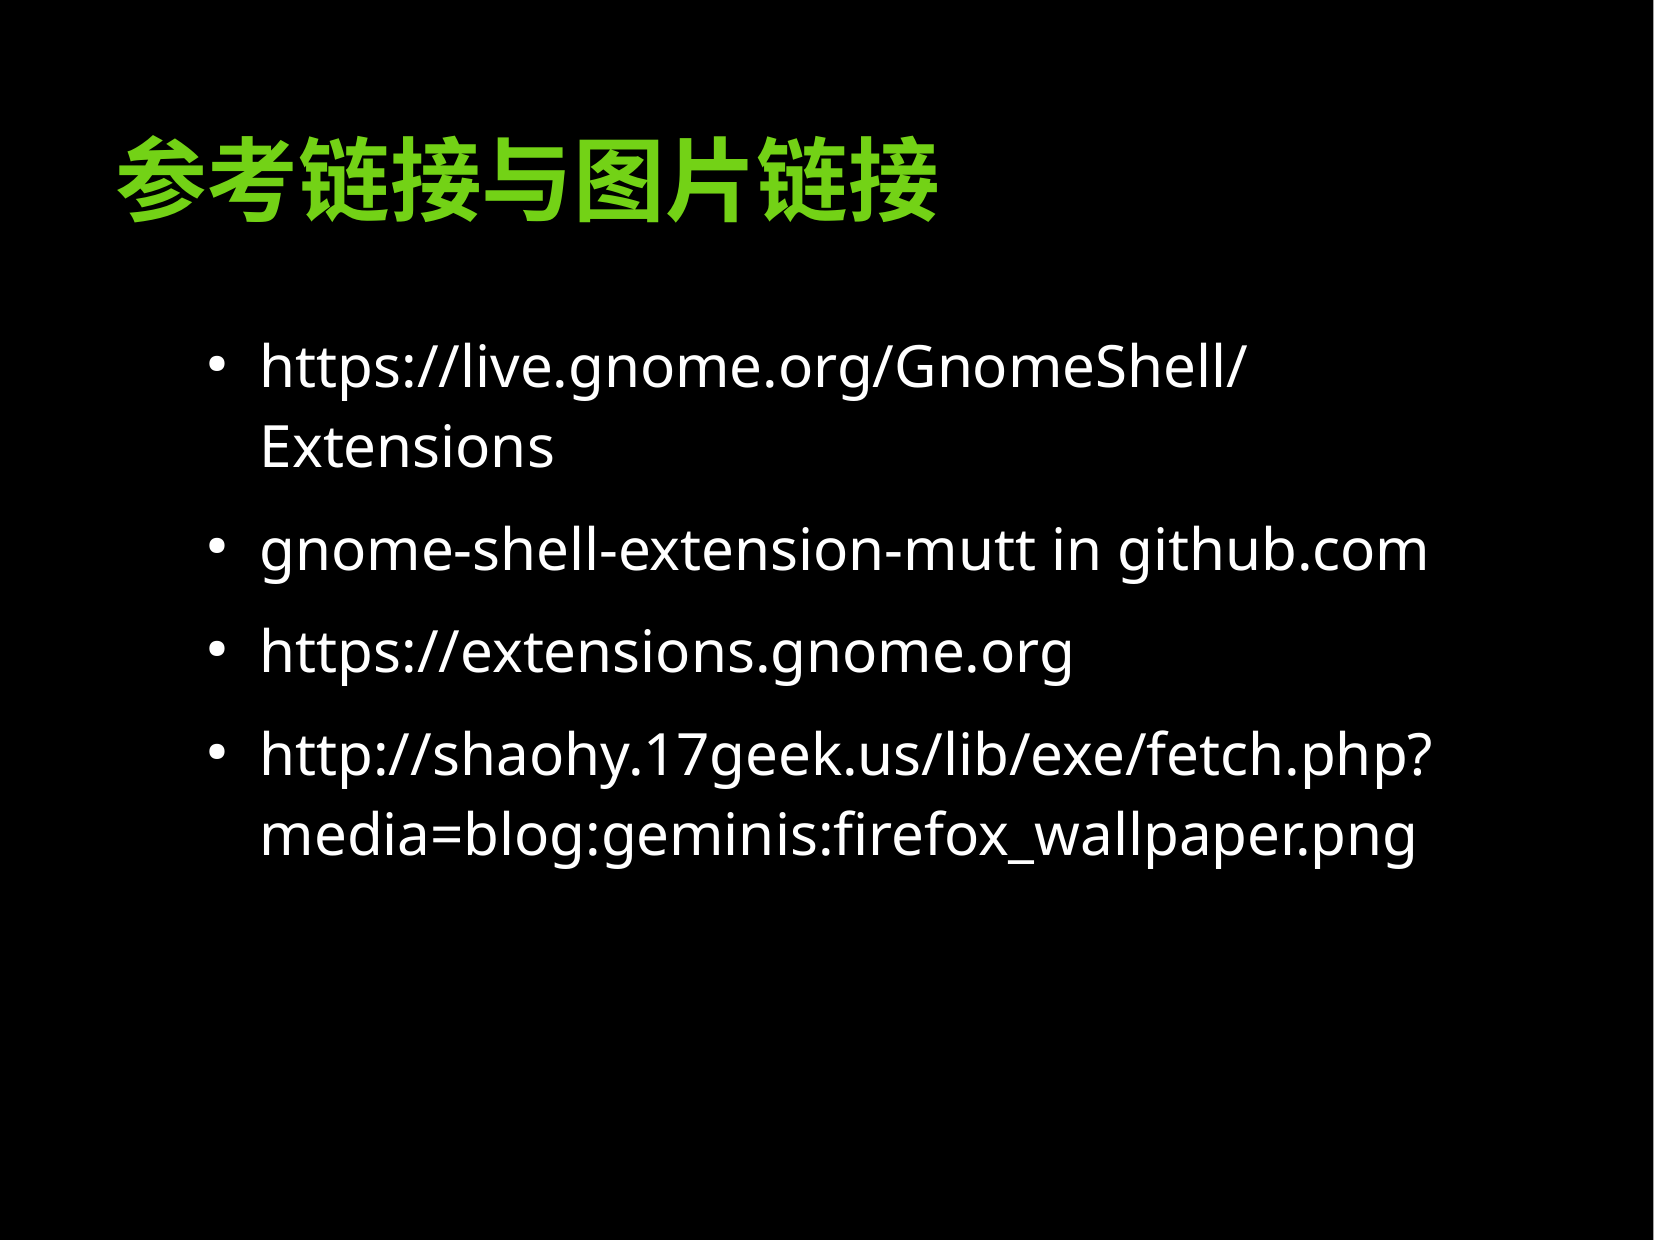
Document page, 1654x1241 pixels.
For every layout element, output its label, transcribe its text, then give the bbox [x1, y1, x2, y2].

title 参考链接与图片链接 [115, 78, 1539, 287]
list https://live.gnome.org/GnomeShell/Extensions gnome-shell-extension-mutt in github.com https://extensions.gnome.org http://shaohy.17geek.us/lib/exe/fetch.php?media=blog:geminis:firefox_wallpaper.png [118, 325, 1536, 1145]
